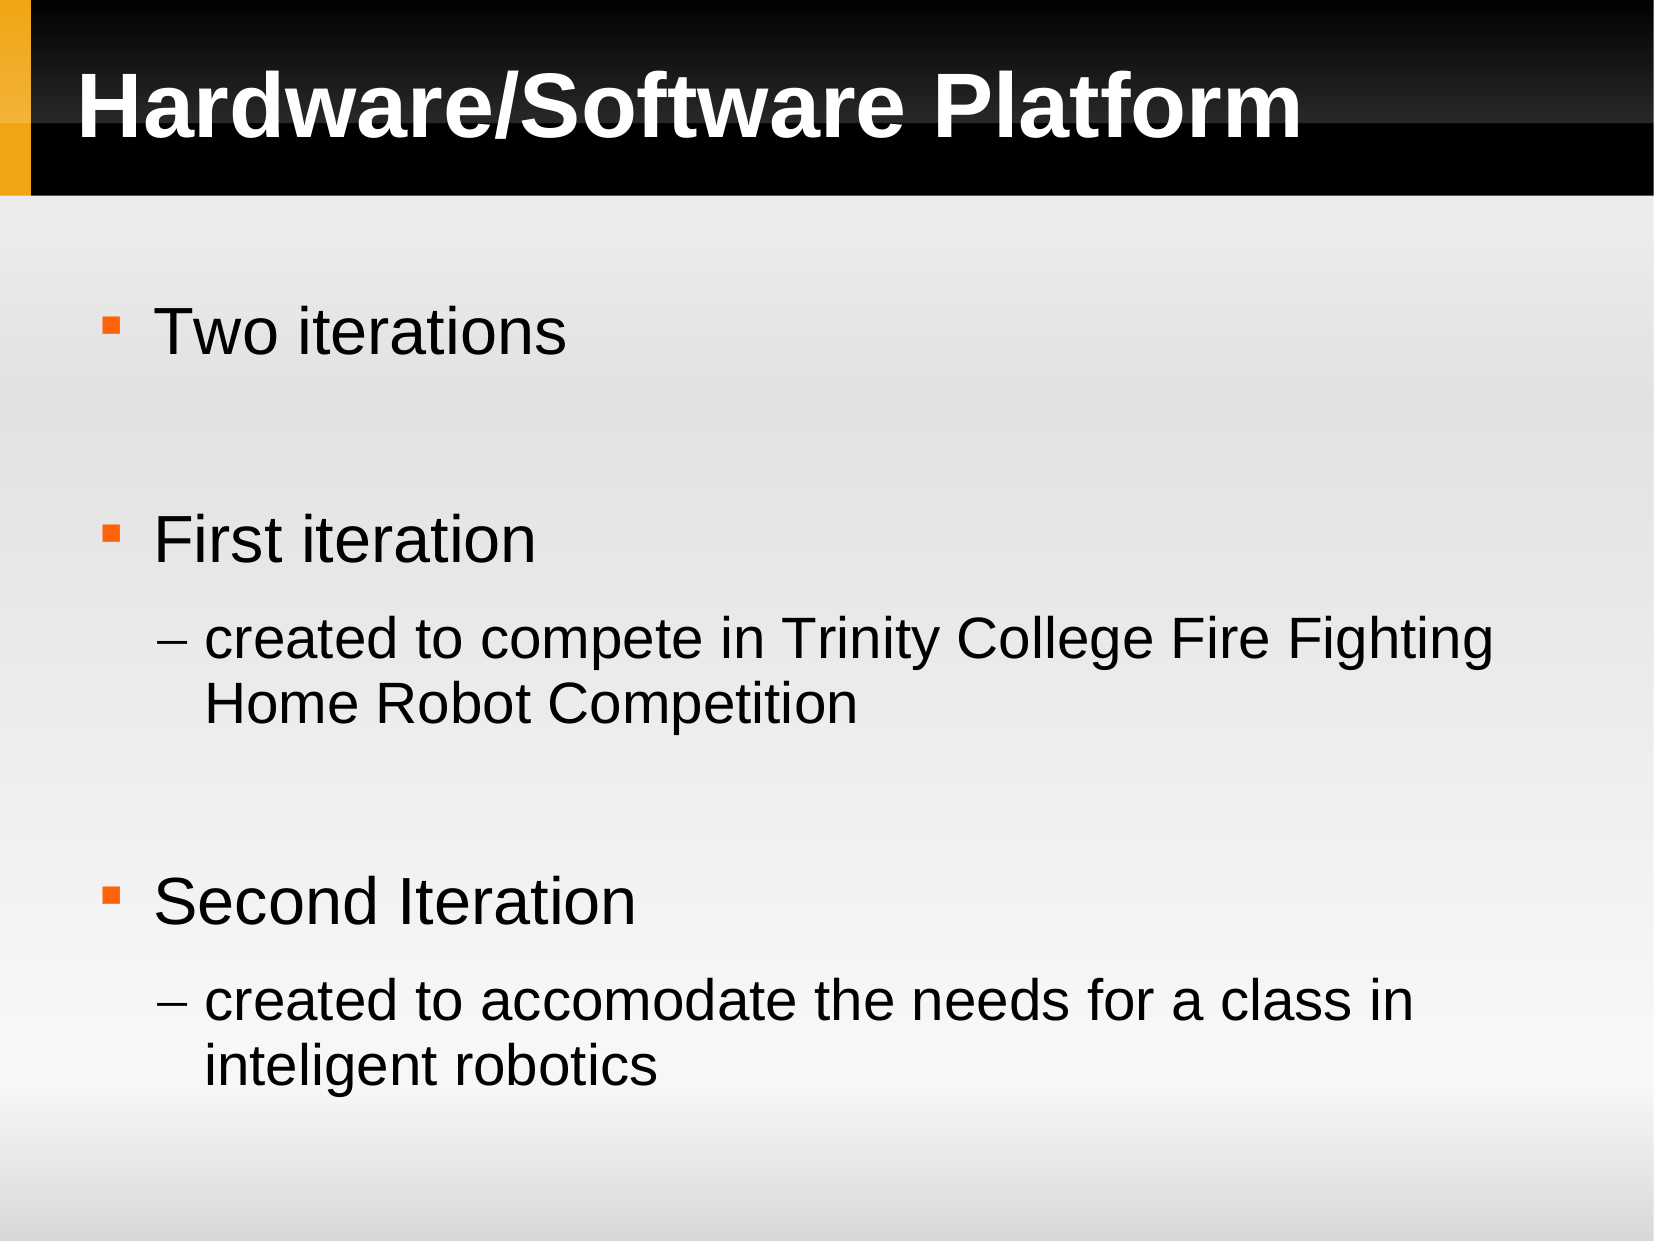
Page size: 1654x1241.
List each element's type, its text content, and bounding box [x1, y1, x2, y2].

list Two iterations First iteration created to compete in Trinity College Fire Fighting Home Robot Competition Second Iteration created to accomodate the needs for a class in inteligent robotics [82, 290, 1571, 1109]
picture [0, 0, 1654, 1241]
title Hardware/Software Platform [76, 0, 1565, 208]
